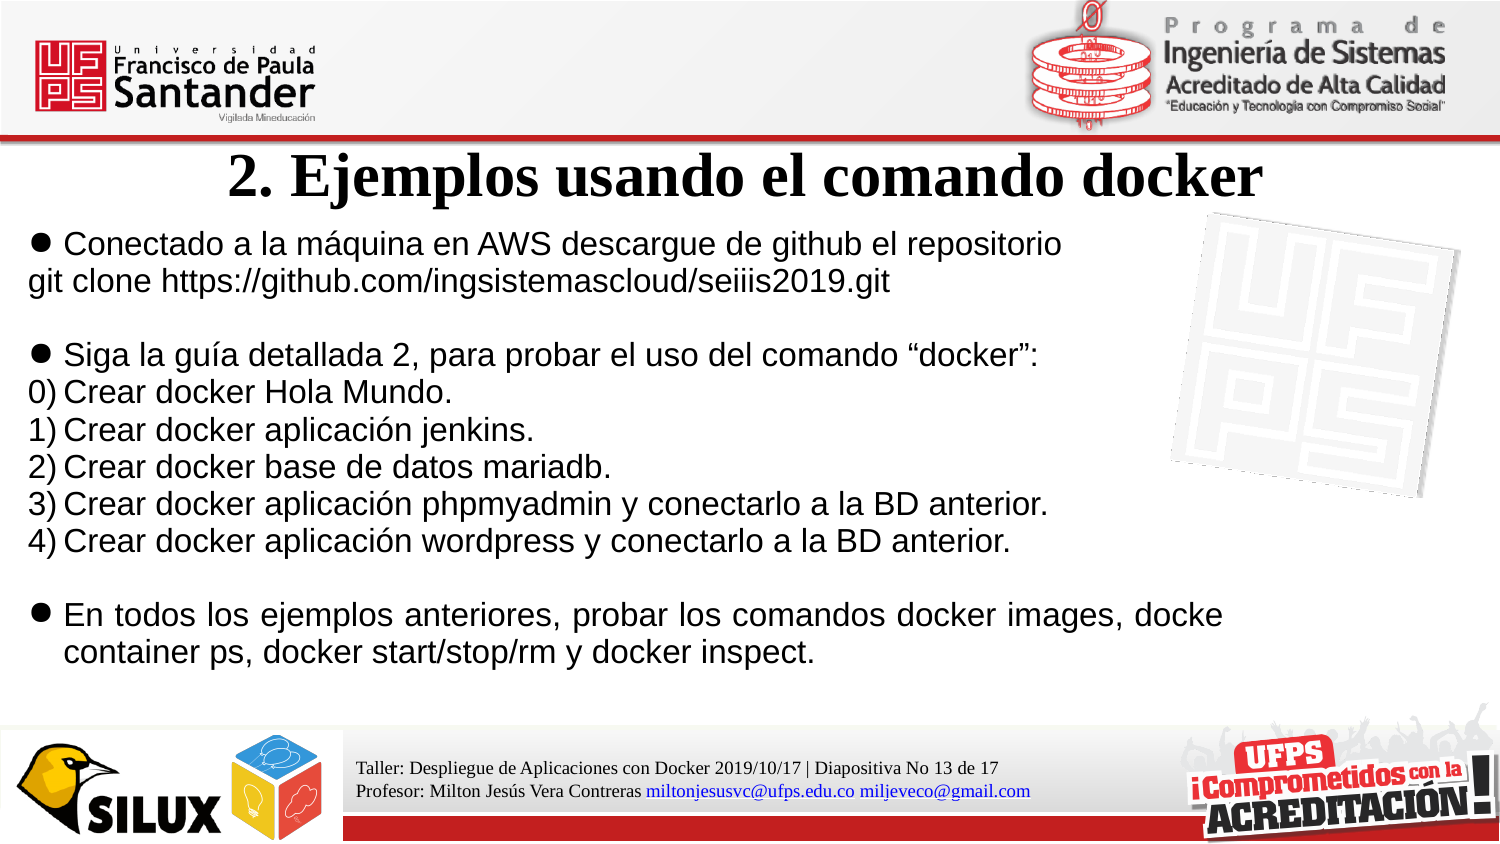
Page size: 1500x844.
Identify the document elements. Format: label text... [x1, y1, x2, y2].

picture [1241, 247, 1453, 497]
text_box 2. Ejemplos usando el comando docker [19, 128, 1475, 247]
picture [1180, 702, 1500, 844]
picture [11, 734, 329, 842]
picture [1023, 0, 1445, 128]
picture [20, 33, 324, 128]
text_box Conectado a la máquina en AWS descargue de github el repositorio git clone https://github.com/ingsistemascloud/seiiis2019.git Siga la guía detallada 2, para probar el uso del comando “docker”: Crear docker Hola Mundo. Crear docker aplicación jenkins. Crear docker base de datos mariadb. Crear docker aplicación phpmyadmin y conectarlo a la BD anterior. Crear docker aplicación wordpress y conectarlo a la BD anterior. En todos los ejemplos anteriores, probar los comandos docker images, docke container ps, docker start/stop/rm y docker inspect. [13, 218, 1241, 715]
